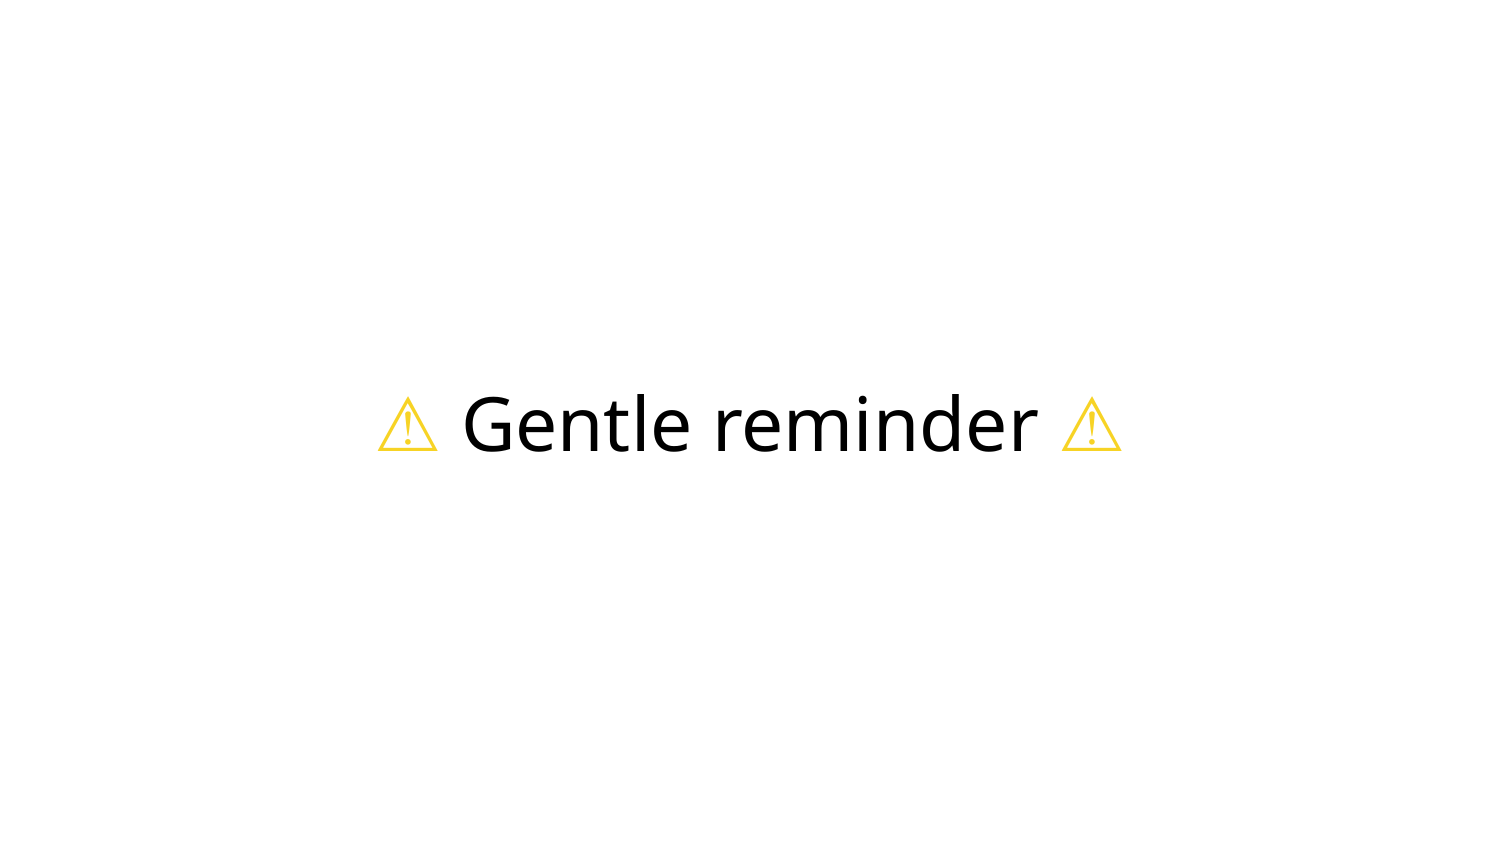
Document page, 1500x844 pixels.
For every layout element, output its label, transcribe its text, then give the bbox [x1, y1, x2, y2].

title ⚠ Gentle reminder ⚠ [51, 352, 1449, 491]
